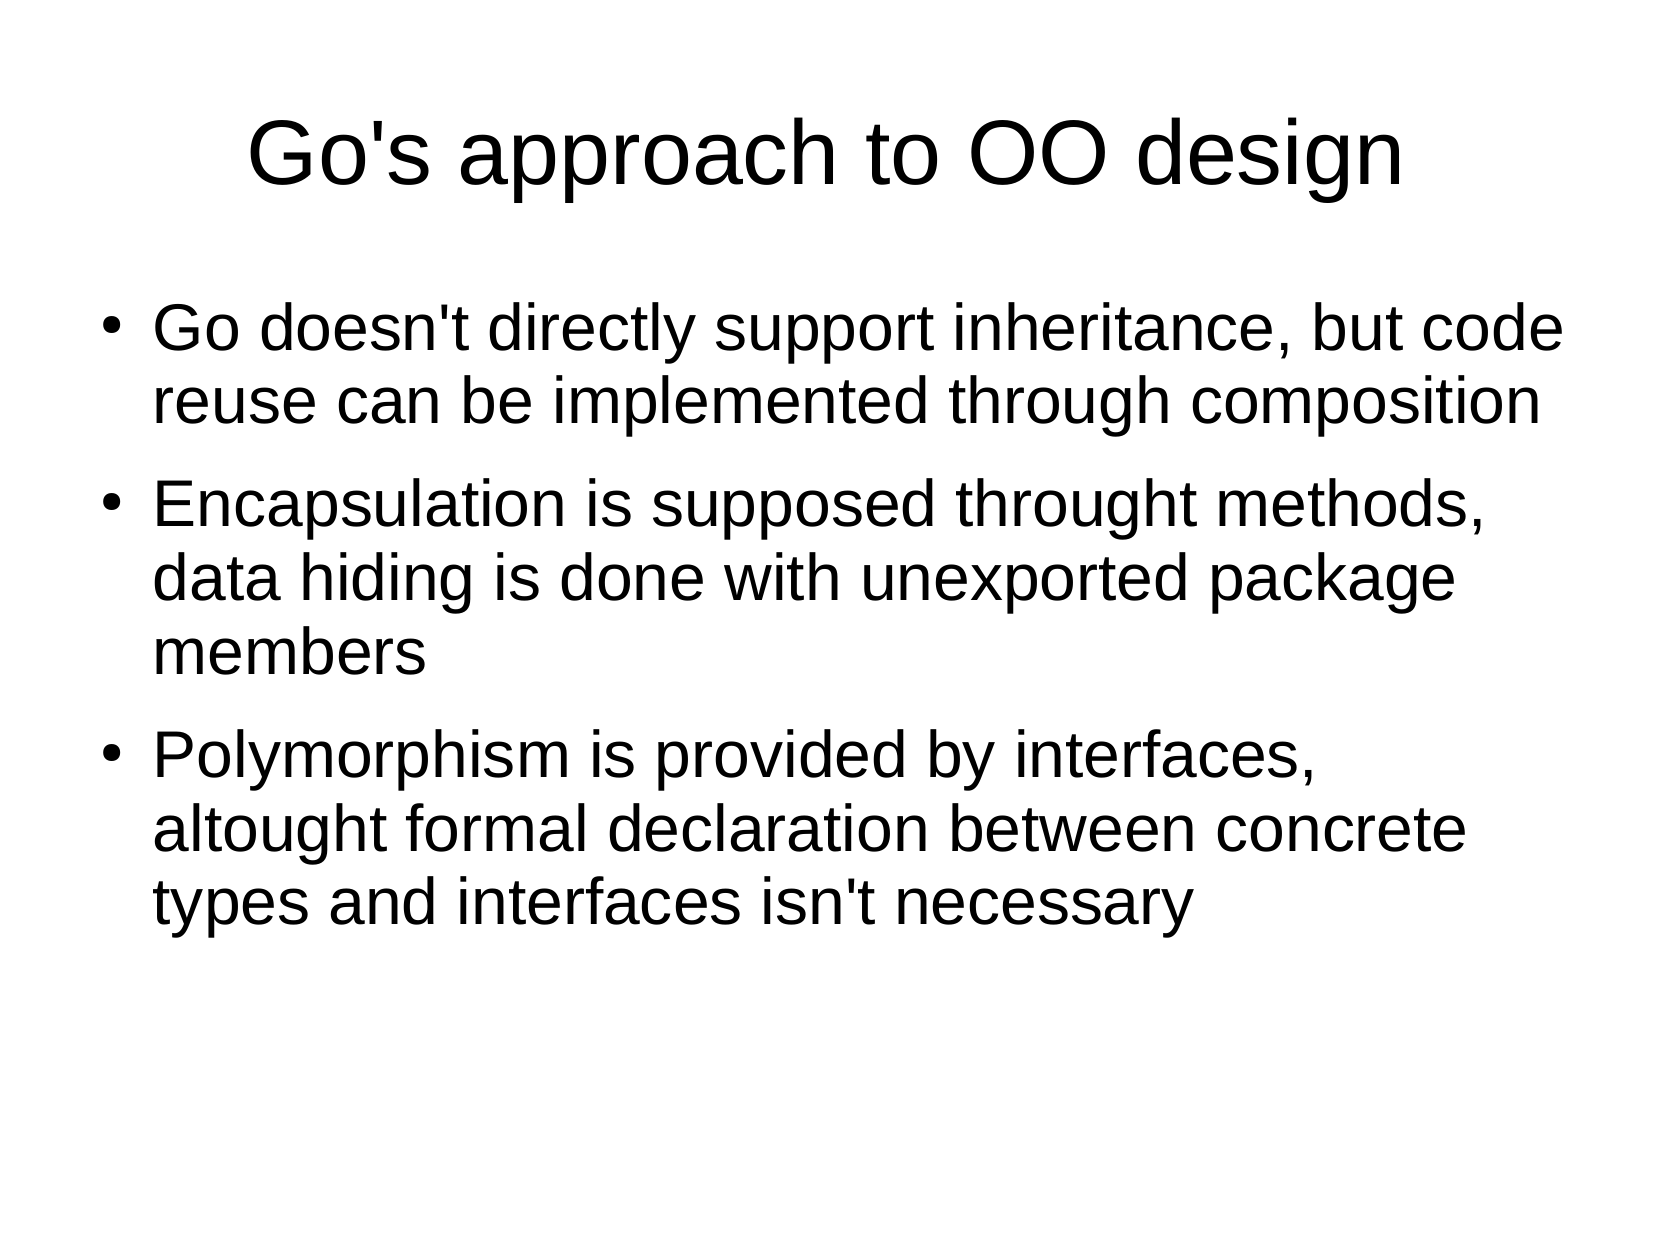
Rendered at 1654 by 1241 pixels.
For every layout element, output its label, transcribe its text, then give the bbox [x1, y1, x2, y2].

title Go's approach to OO design [82, 49, 1571, 257]
list Go doesn't directly support inheritance, but code reuse can be implemented through composition Encapsulation is supposed throught methods, data hiding is done with unexported package members Polymorphism is provided by interfaces, altought formal declaration between concrete types and interfaces isn't necessary [82, 290, 1571, 1010]
